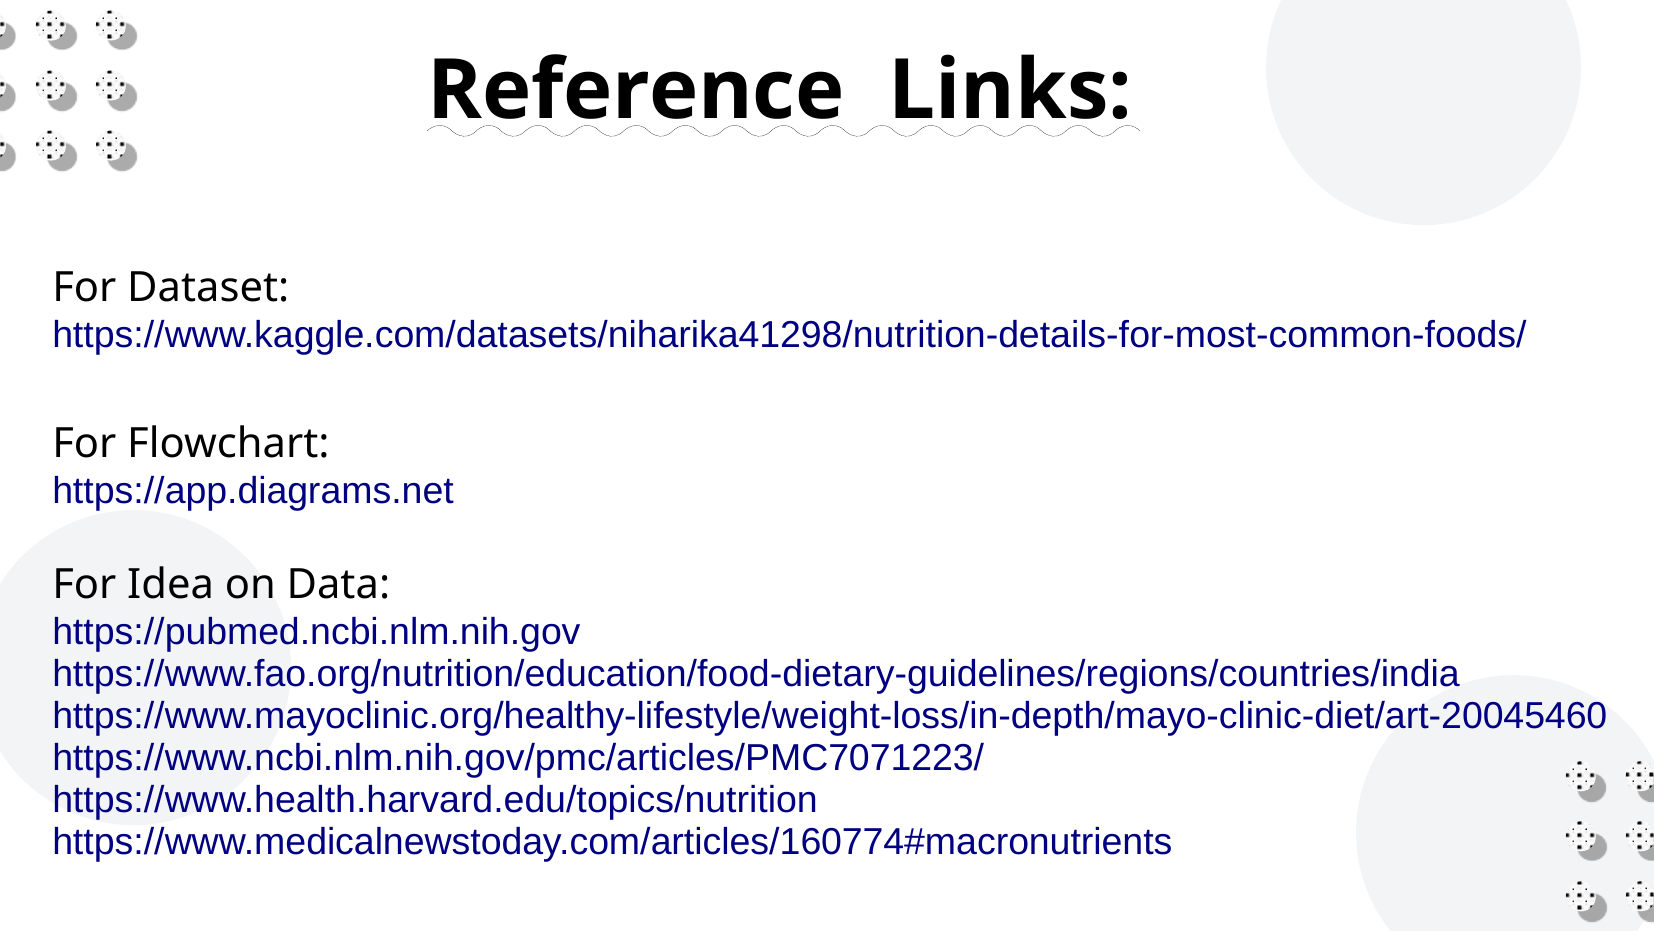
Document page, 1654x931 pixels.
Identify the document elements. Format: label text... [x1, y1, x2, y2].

picture [35, 10, 66, 32]
picture [0, 73, 6, 98]
text_box Reference Links: For Dataset:https://www.kaggle.com/datasets/niharika41298/nutrition-details-for-most-common-foods/ For Flowchart: https://app.diagrams.net For Idea on Data: https://pubmed.ncbi.nlm.nih.gov https://www.fao.org/nutrition/education/food-dietary-guidelines/regions/countries/india https://www.mayoclinic.org/healthy-lifestyle/weight-loss/in-depth/mayo-clinic-diet/art-20045460 https://www.ncbi.nlm.nih.gov/pmc/articles/PMC7071223/ https://www.health.harvard.edu/topics/nutrition https://www.medicalnewstoday.com/articles/160774#macronutrients [37, 22, 1651, 912]
picture [96, 10, 126, 22]
picture [0, 133, 7, 158]
picture [0, 13, 6, 38]
